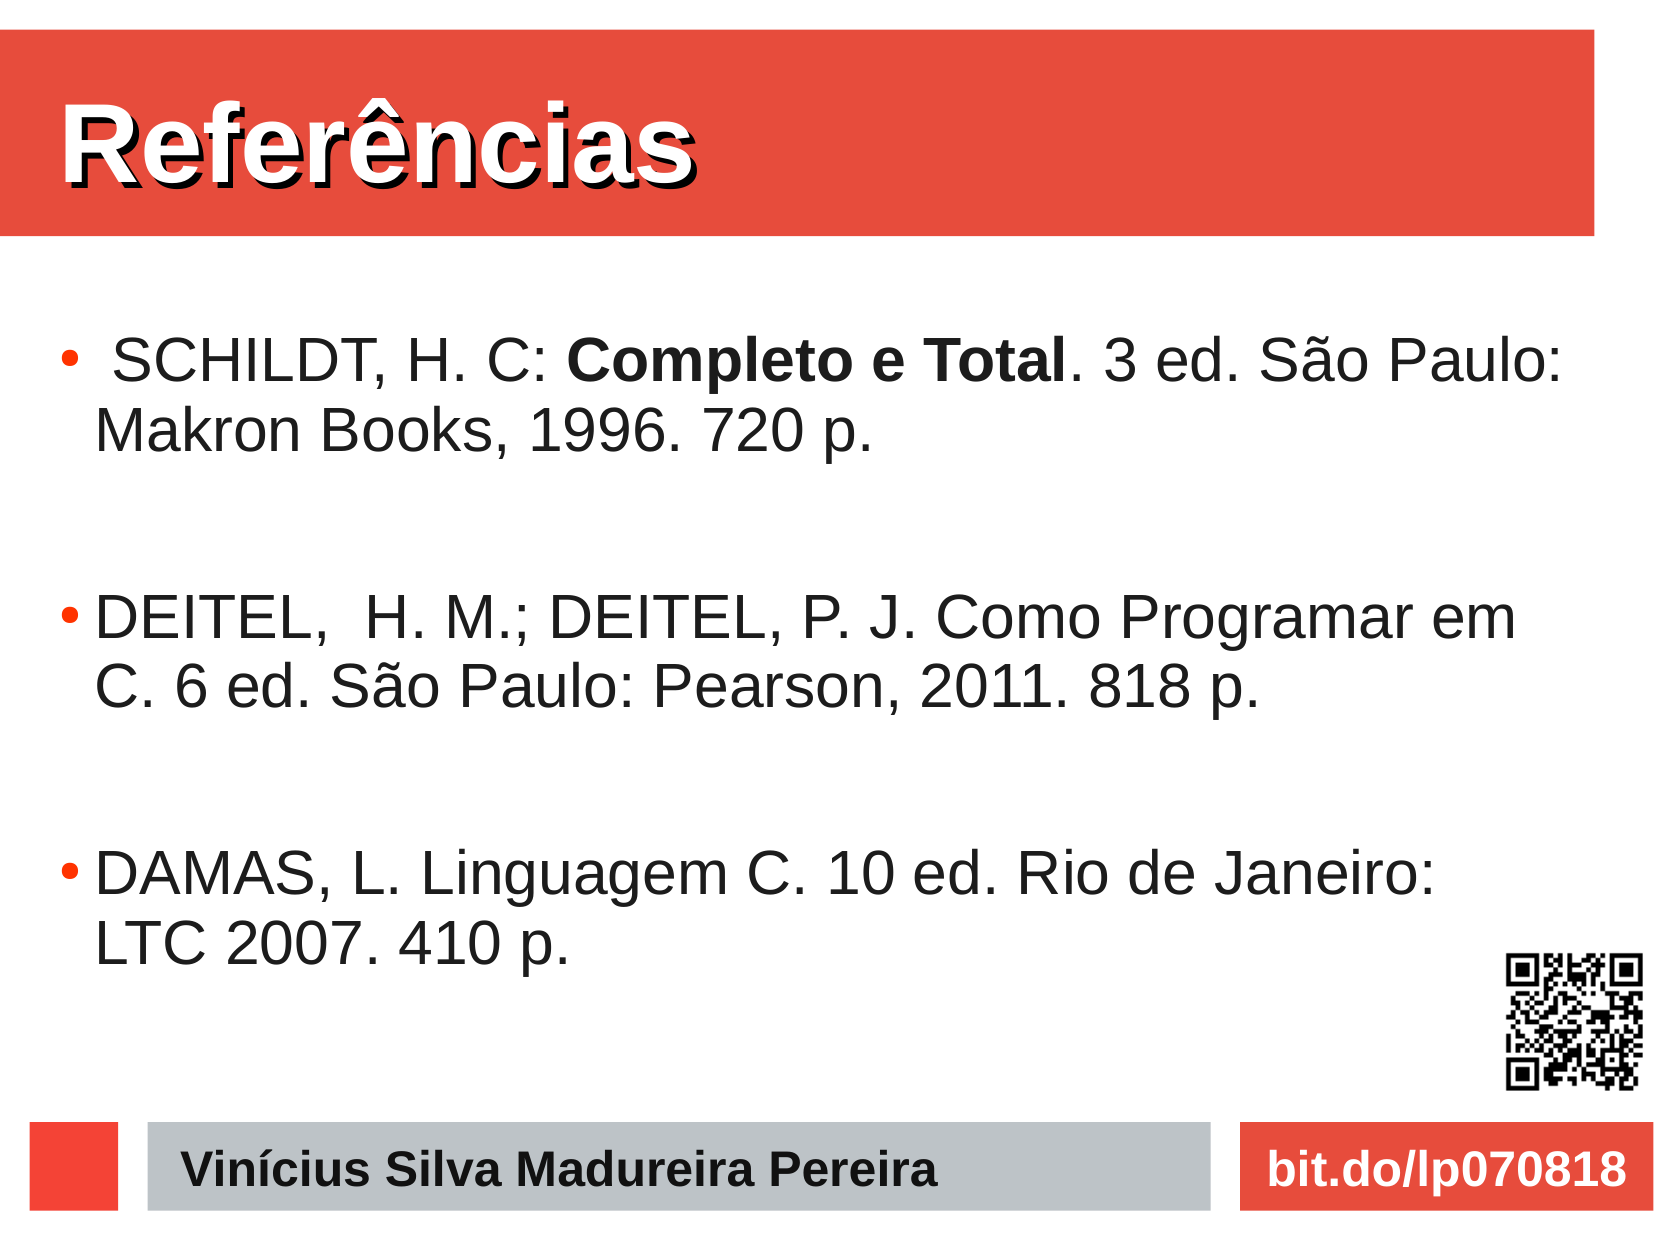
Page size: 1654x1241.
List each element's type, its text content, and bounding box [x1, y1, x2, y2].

list SCHILDT, H. C: Completo e Total. 3 ed. São Paulo: Makron Books, 1996. 720 p. DEITEL, H. M.; DEITEL, P. J. Como Programar em C. 6 ed. São Paulo: Pearson, 2011. 818 p. DAMAS, L. Linguagem C. 10 ed. Rio de Janeiro: LTC 2007. 410 p. [59, 324, 1565, 1093]
picture [1497, 944, 1654, 1102]
title Referências [59, 59, 1595, 207]
text_box bit.do/lp070818 [1228, 1133, 1654, 1205]
text_box Vinícius Silva Madureira Pereira [165, 1133, 1170, 1205]
